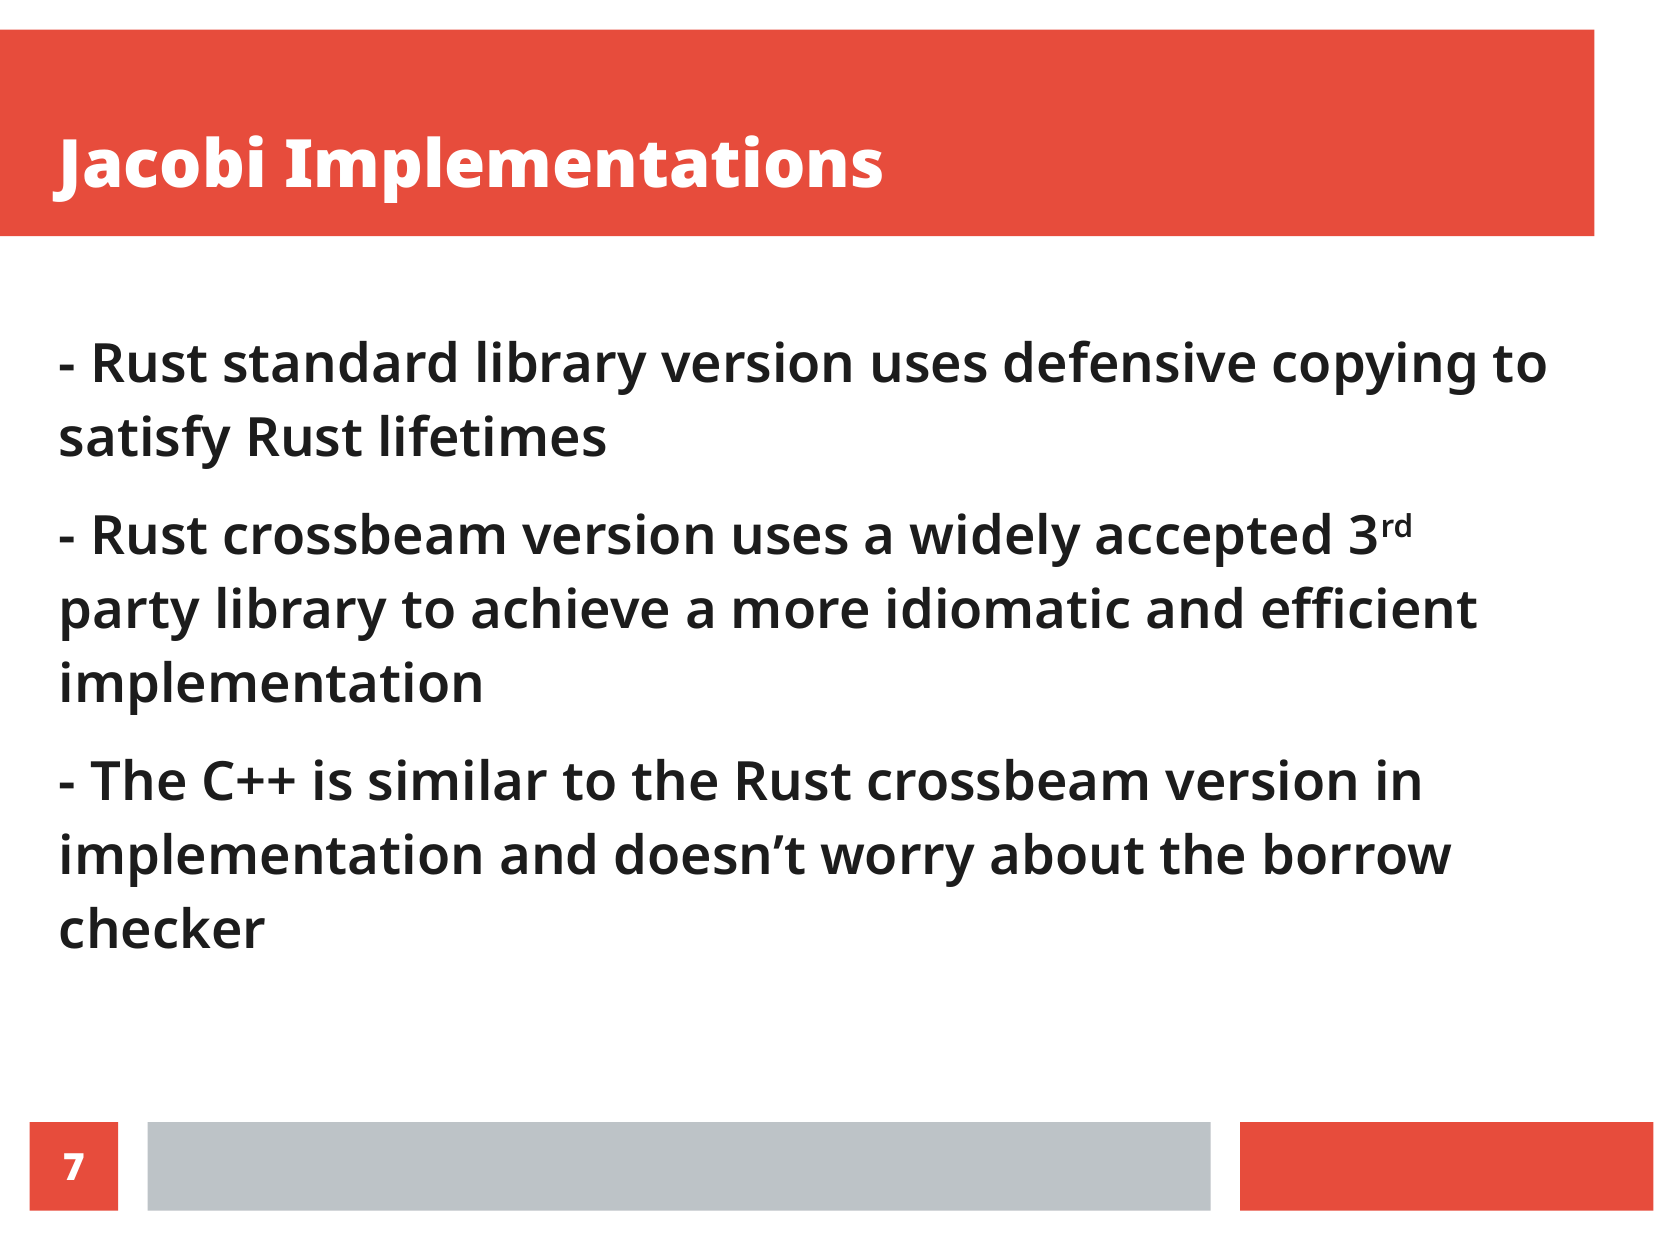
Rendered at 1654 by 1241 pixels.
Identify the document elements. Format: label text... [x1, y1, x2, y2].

title Jacobi Implementations [59, 59, 1595, 207]
list - Rust standard library version uses defensive copying to satisfy Rust lifetimes - Rust crossbeam version uses a widely accepted 3rd party library to achieve a more idiomatic and efficient implementation - The C++ is similar to the Rust crossbeam version in implementation and doesn’t worry about the borrow checker [59, 324, 1565, 1093]
